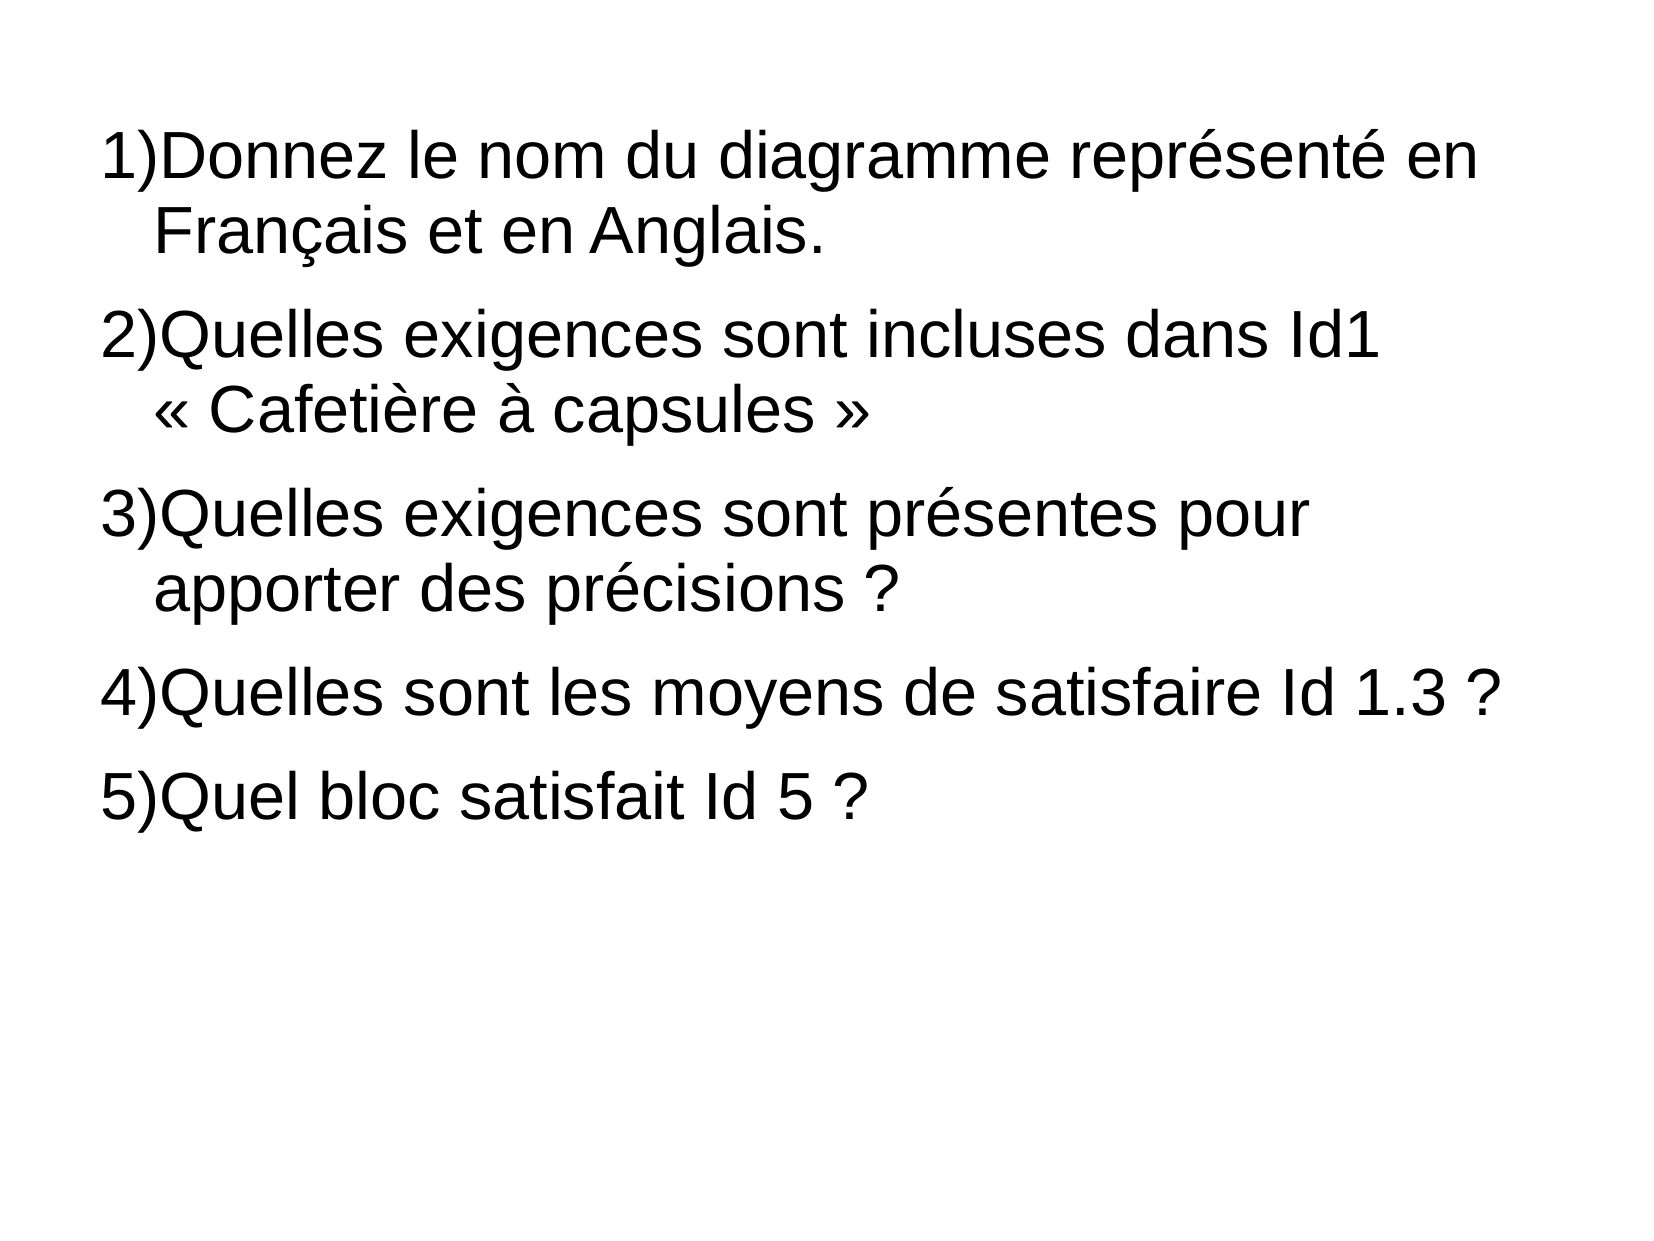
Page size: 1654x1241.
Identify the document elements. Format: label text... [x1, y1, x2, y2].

list Donnez le nom du diagramme représenté en Français et en Anglais. Quelles exigences sont incluses dans Id1 « Cafetière à capsules » Quelles exigences sont présentes pour apporter des précisions ? Quelles sont les moyens de satisfaire Id 1.3 ? Quel bloc satisfait Id 5 ? [82, 118, 1571, 1010]
